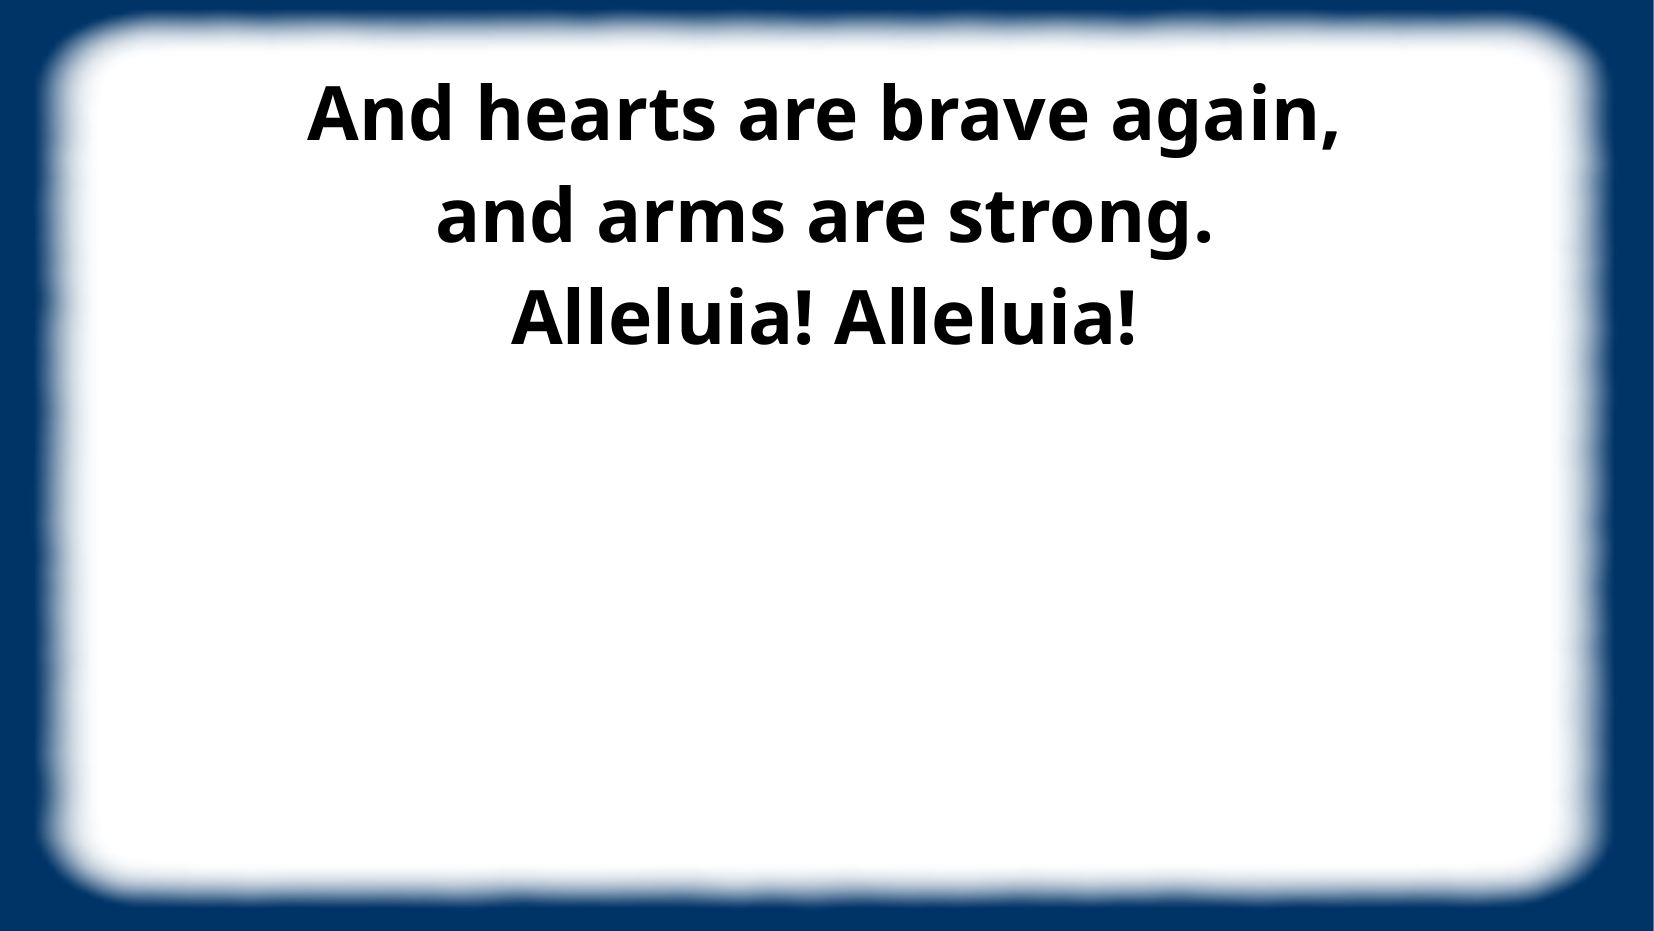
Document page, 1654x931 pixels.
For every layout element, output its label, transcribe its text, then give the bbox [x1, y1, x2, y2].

picture [0, 0, 1654, 931]
title And hearts are brave again, and arms are strong. Alleluia! Alleluia! [120, 60, 1531, 376]
